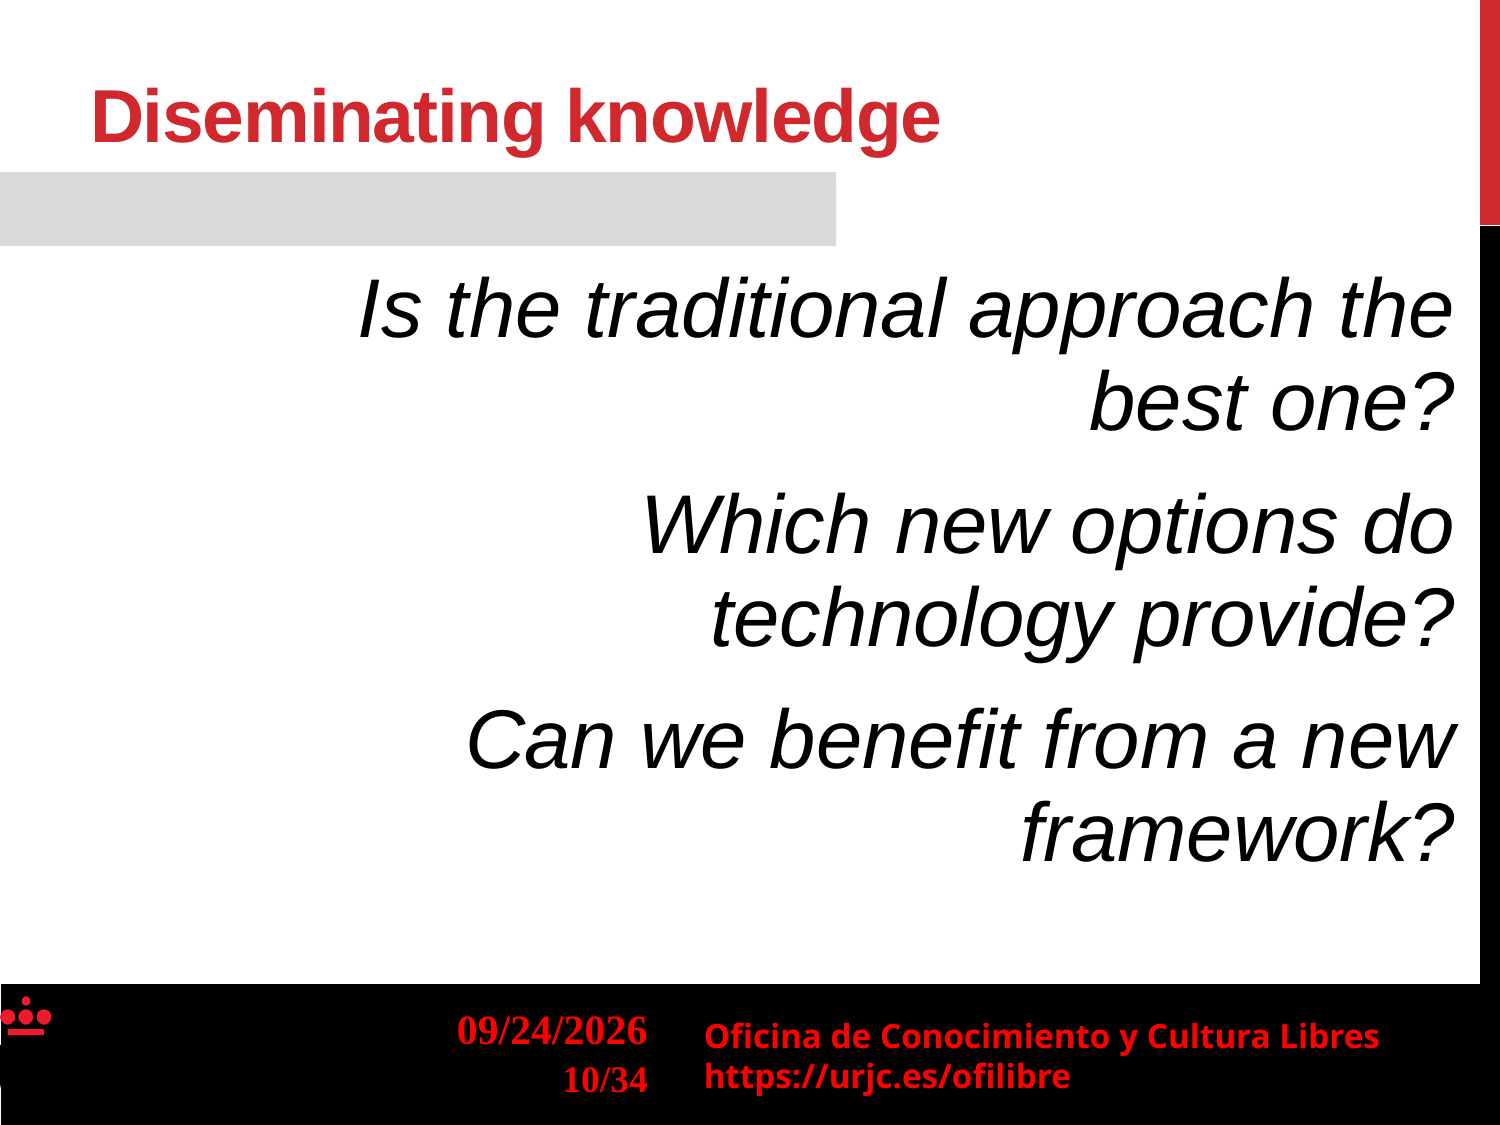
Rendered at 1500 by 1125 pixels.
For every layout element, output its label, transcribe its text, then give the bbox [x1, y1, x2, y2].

text_box [0, 171, 837, 238]
title [75, 15, 1425, 172]
text_box Diseminating knowledge [0, 24, 1326, 172]
text_box Is the traditional approach the best one? Which new options do technology provide? Can we benefit from a new framework? [210, 254, 1471, 1010]
